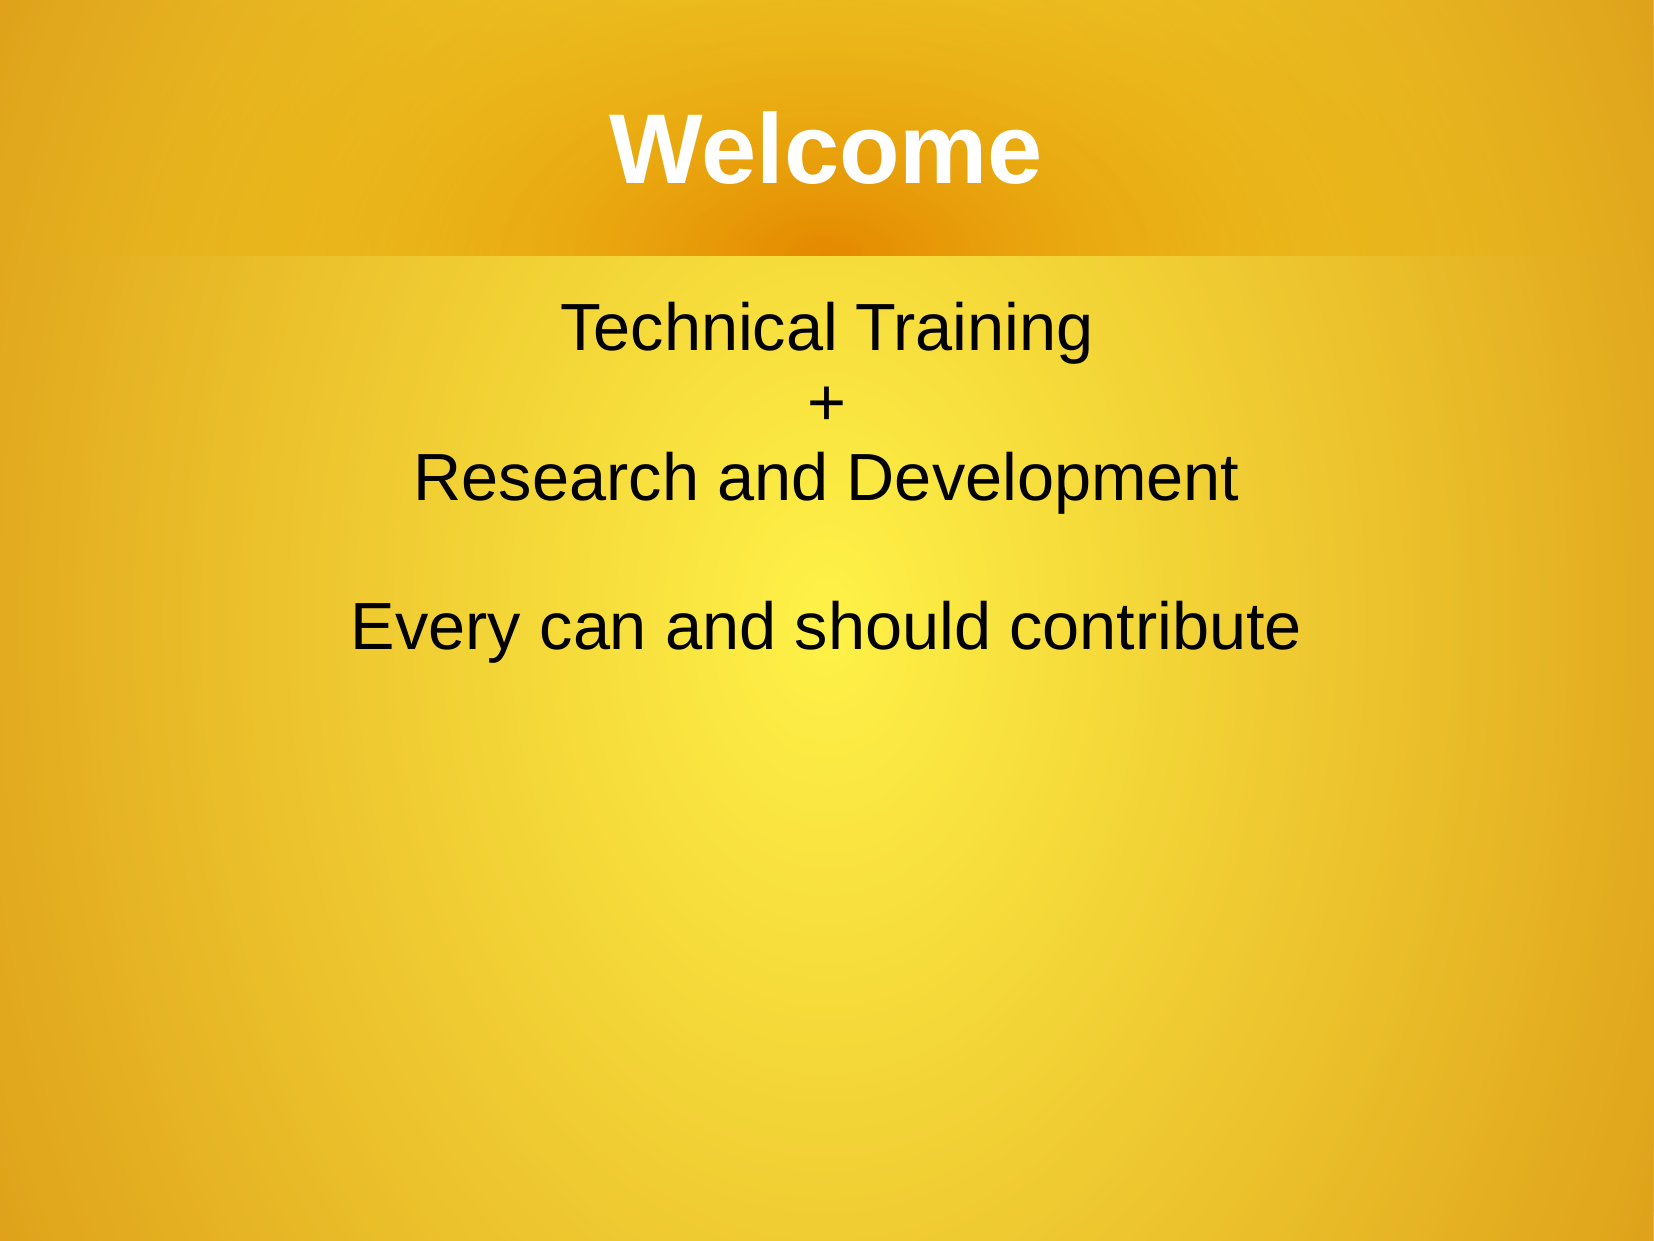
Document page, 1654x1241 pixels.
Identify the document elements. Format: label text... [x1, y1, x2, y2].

title Welcome [82, 47, 1571, 252]
subtitle Technical Training + Research and Development Every can and should contribute [82, 290, 1571, 1010]
